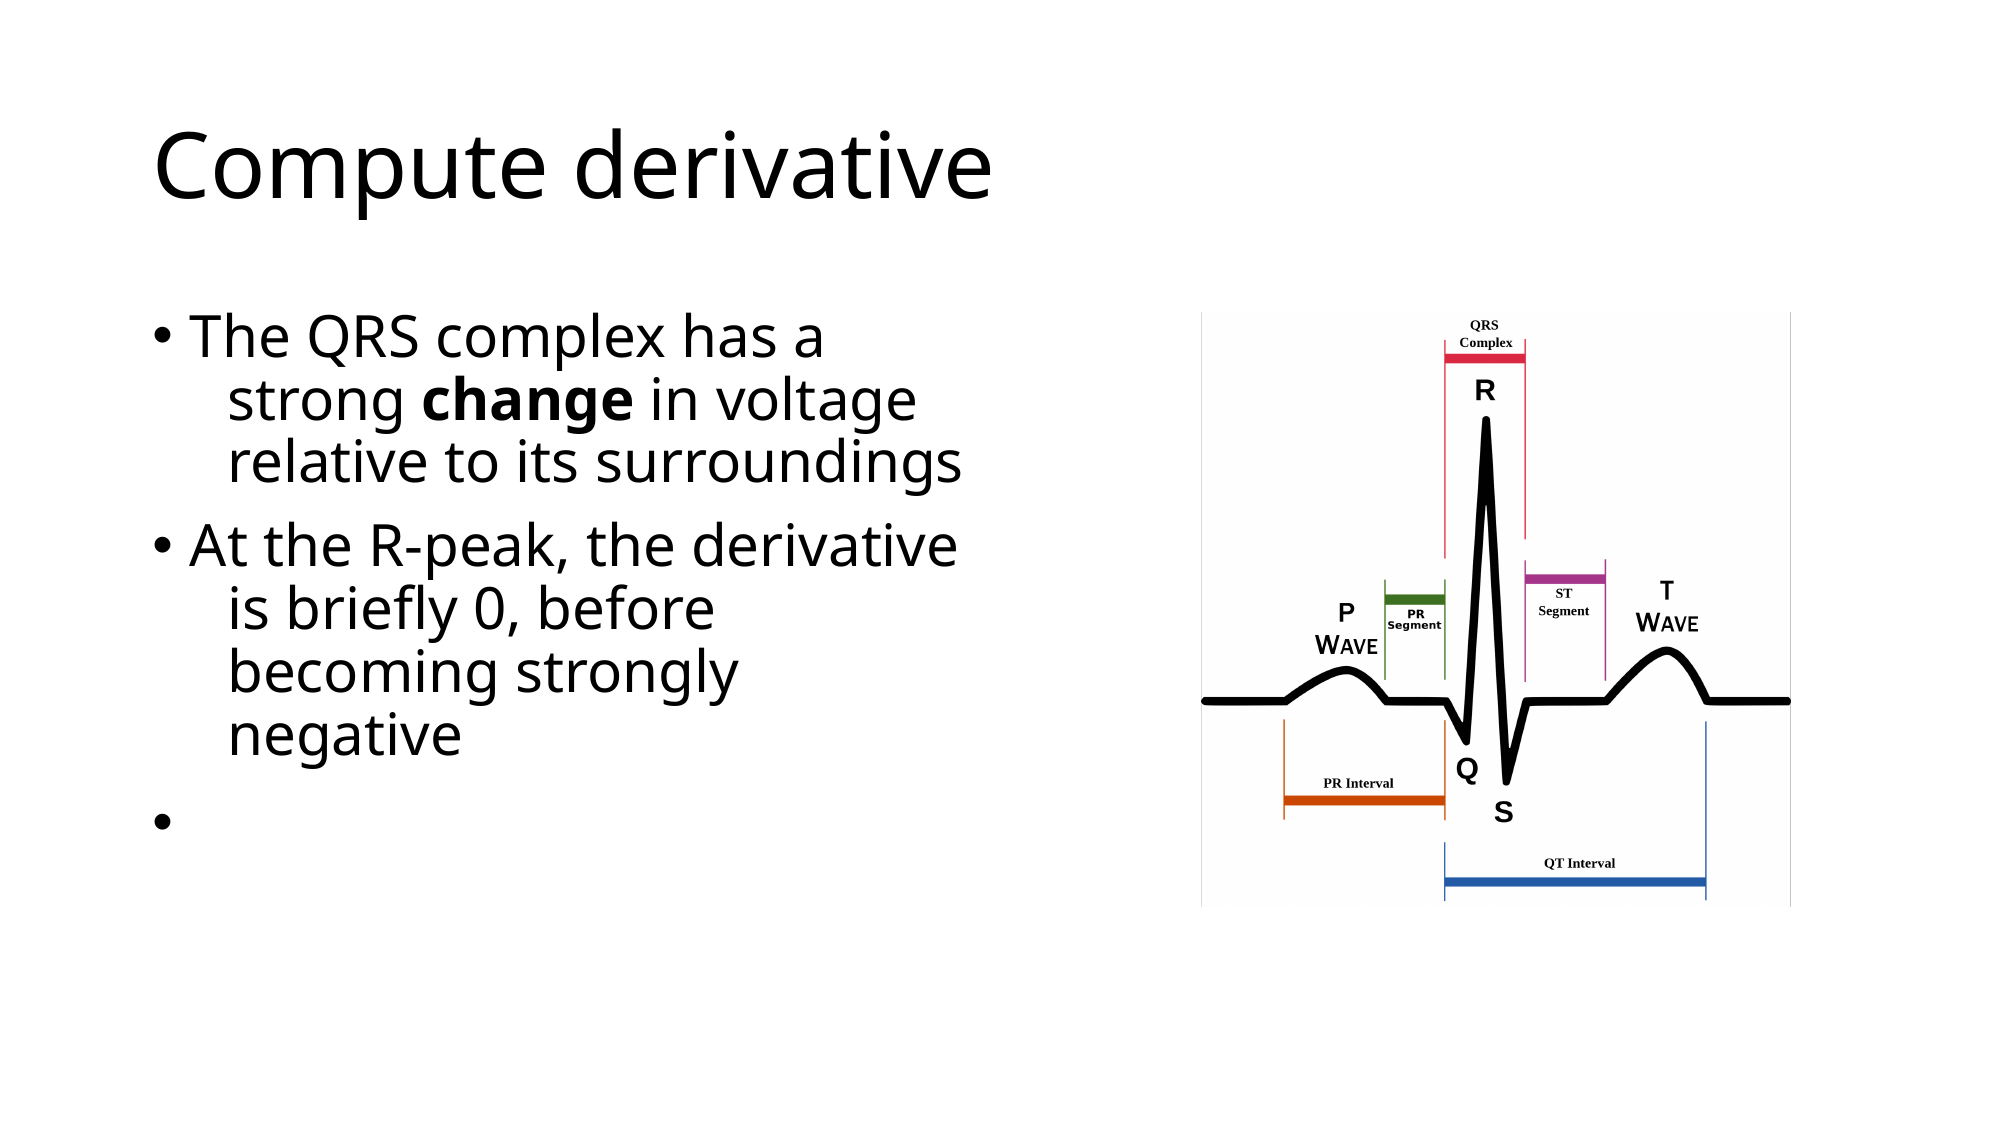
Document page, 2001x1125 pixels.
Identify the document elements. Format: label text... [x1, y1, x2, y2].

title Compute derivative [137, 59, 1863, 278]
list The QRS complex has a strong change in voltage relative to its surroundings At the R-peak, the derivative is briefly 0, before becoming strongly negative [137, 299, 992, 1014]
picture [1201, 312, 1791, 907]
